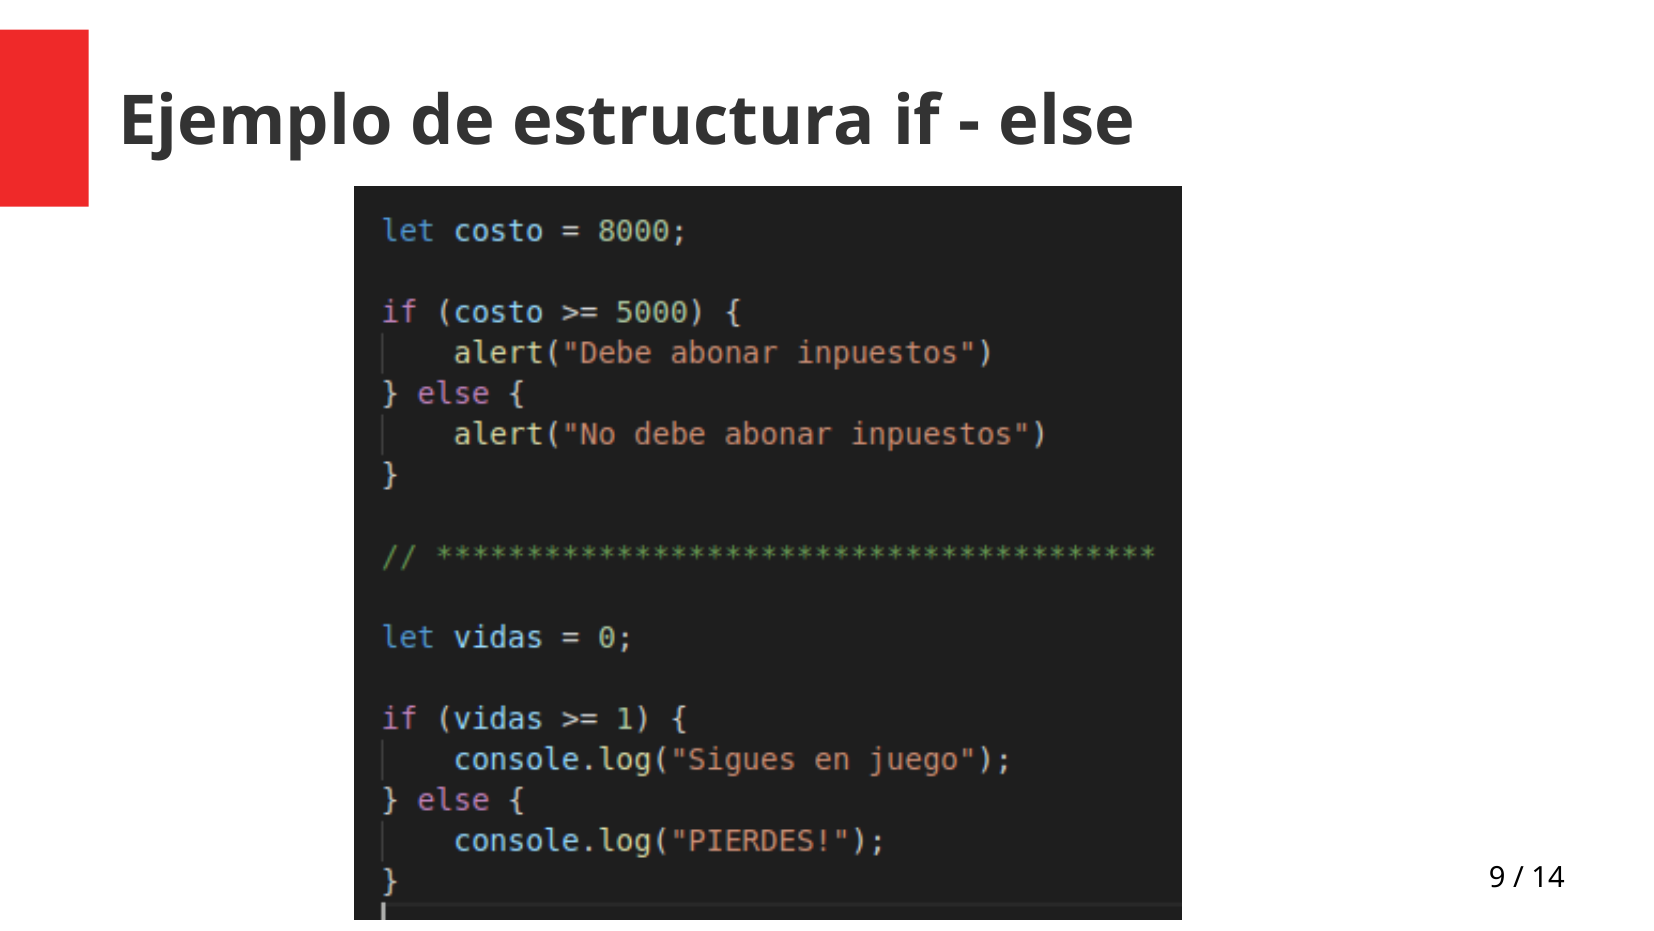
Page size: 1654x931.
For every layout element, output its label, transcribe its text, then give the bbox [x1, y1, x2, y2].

picture [354, 186, 1182, 920]
title Ejemplo de estructura if - else [118, 29, 1595, 207]
